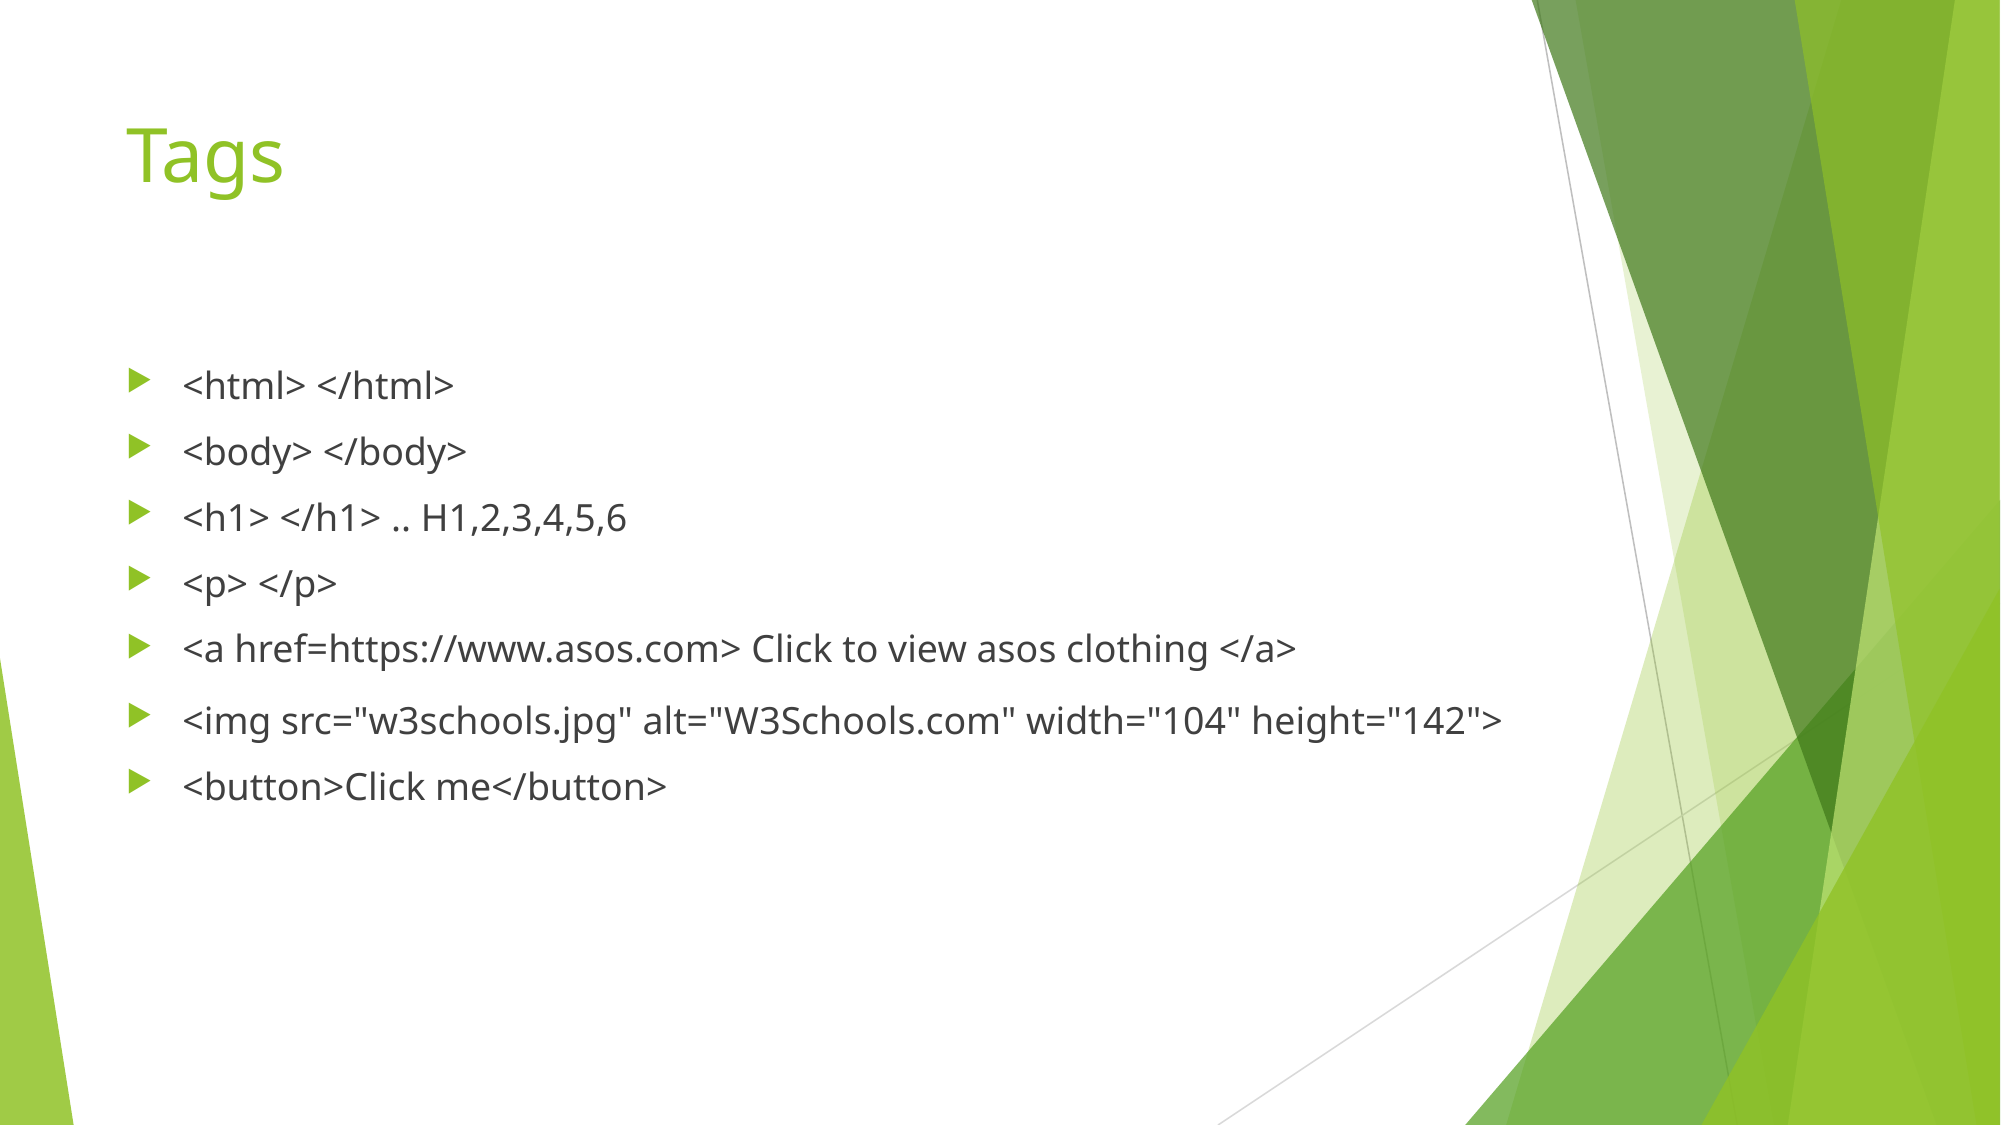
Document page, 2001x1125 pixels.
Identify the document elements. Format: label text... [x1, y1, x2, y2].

title Tags [111, 99, 1522, 317]
list <html> </html> <body> </body> <h1> </h1> .. H1,2,3,4,5,6 <p> </p> <a href=https://www.asos.com> Click to view asos clothing </a> <img src="w3schools.jpg" alt="W3Schools.com" width="104" height="142"> <button>Click me</button> [111, 354, 1522, 992]
